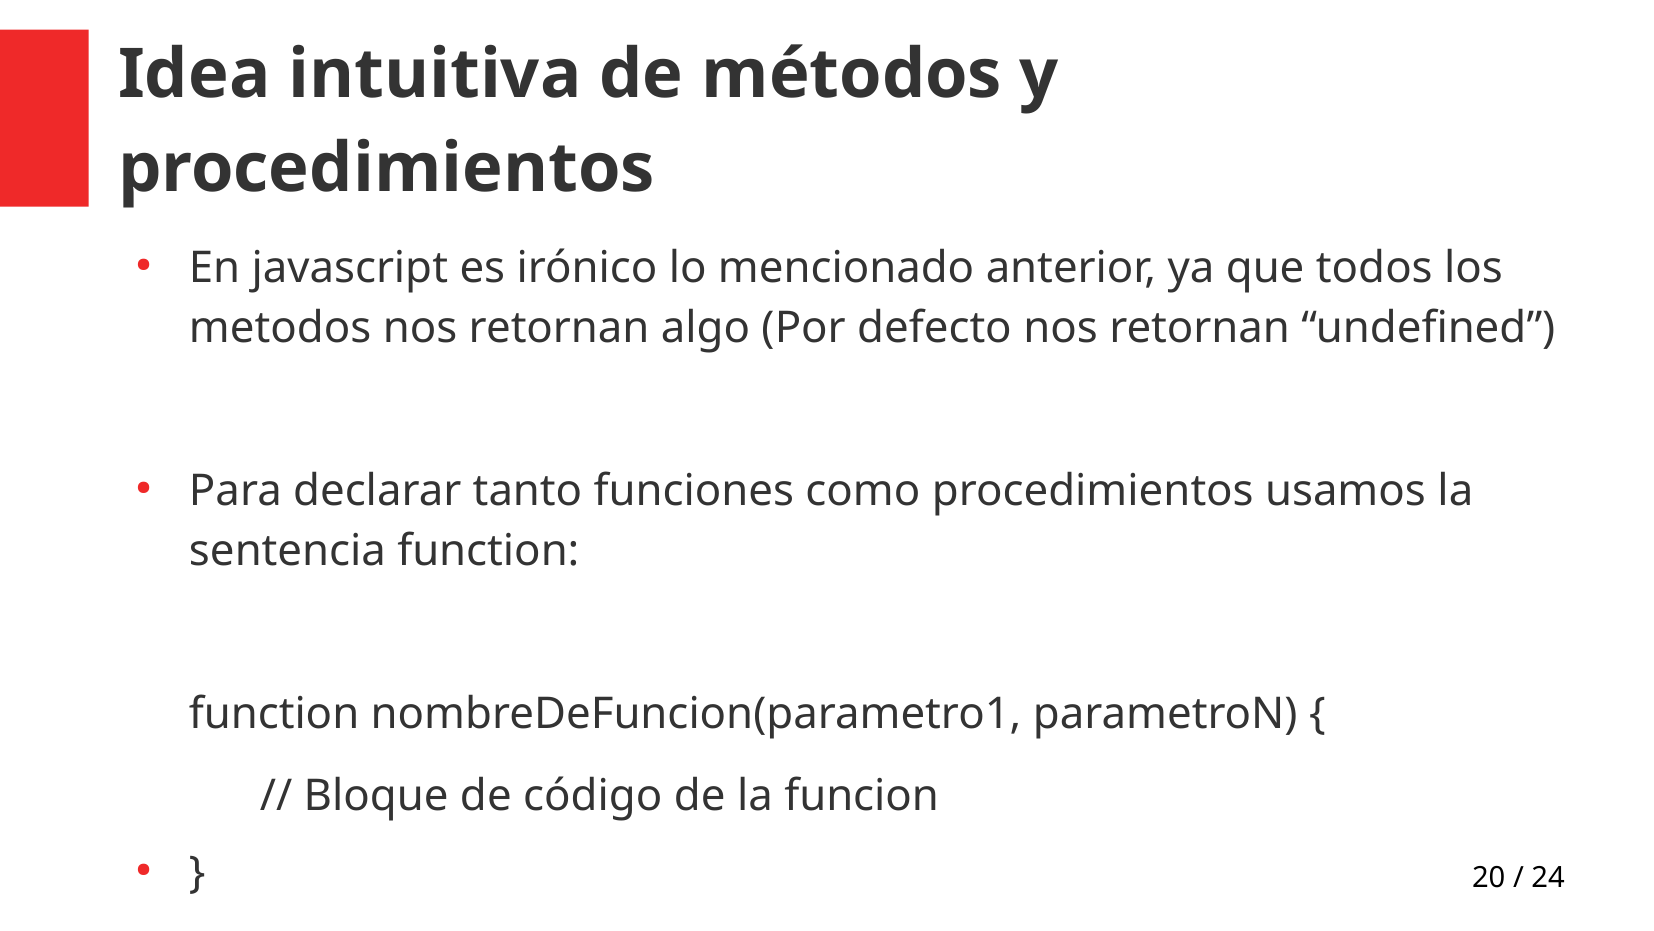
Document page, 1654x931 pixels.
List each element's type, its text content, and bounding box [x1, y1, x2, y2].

title Idea intuitiva de métodos y procedimientos [118, 29, 1595, 207]
list En javascript es irónico lo mencionado anterior, ya que todos los metodos nos retornan algo (Por defecto nos retornan “undefined”) Para declarar tanto funciones como procedimientos usamos la sentencia function: function nombreDeFuncion(parametro1, parametroN) { // Bloque de código de la funcion } [118, 236, 1595, 798]
